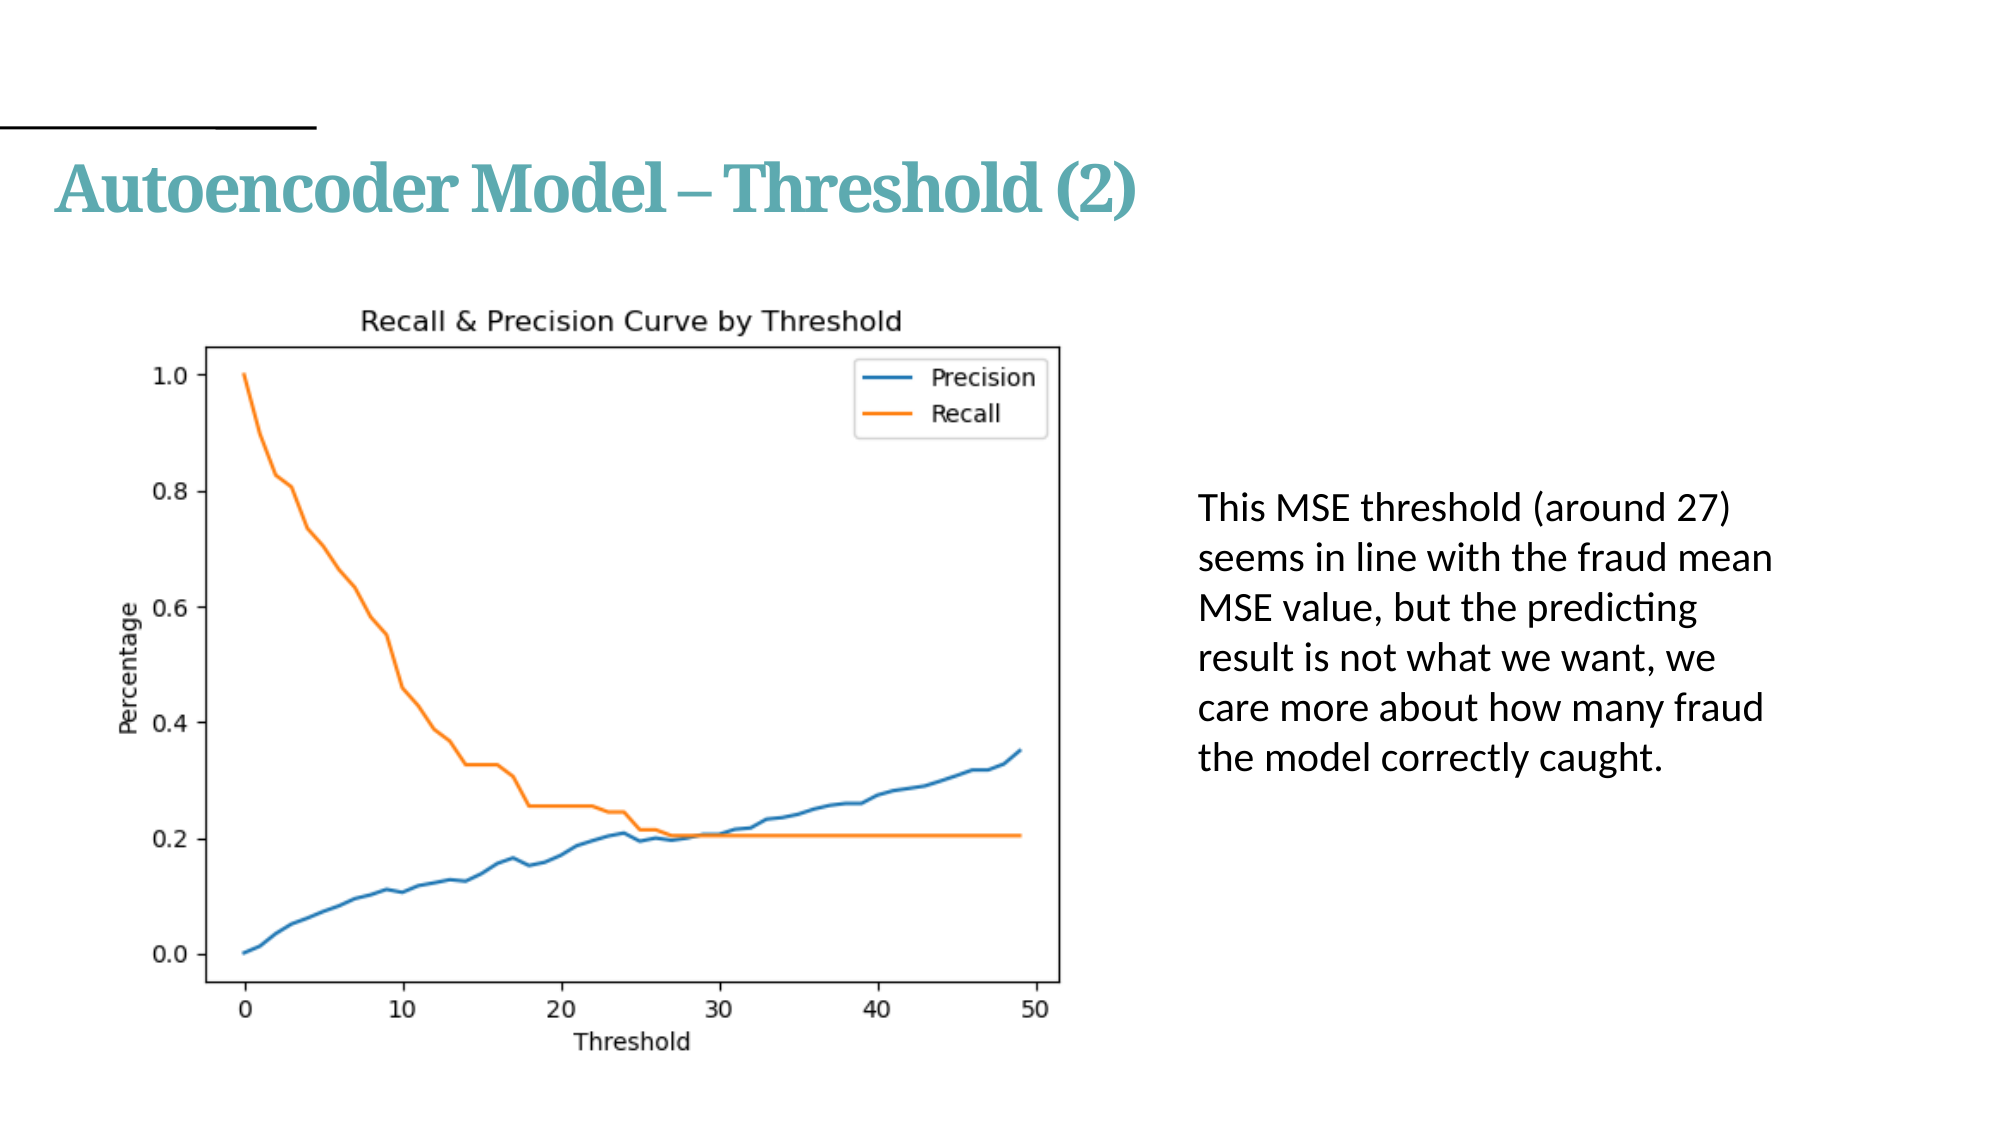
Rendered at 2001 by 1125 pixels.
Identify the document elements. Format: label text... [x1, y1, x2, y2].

title Autoencoder Model – Threshold (2) [54, 114, 1183, 269]
picture [68, 247, 1169, 1073]
text_box This MSE threshold (around 27) seems in line with the fraud mean MSE value, but the predicting result is not what we want, we care more about how many fraud the model correctly caught. [1182, 472, 1804, 791]
